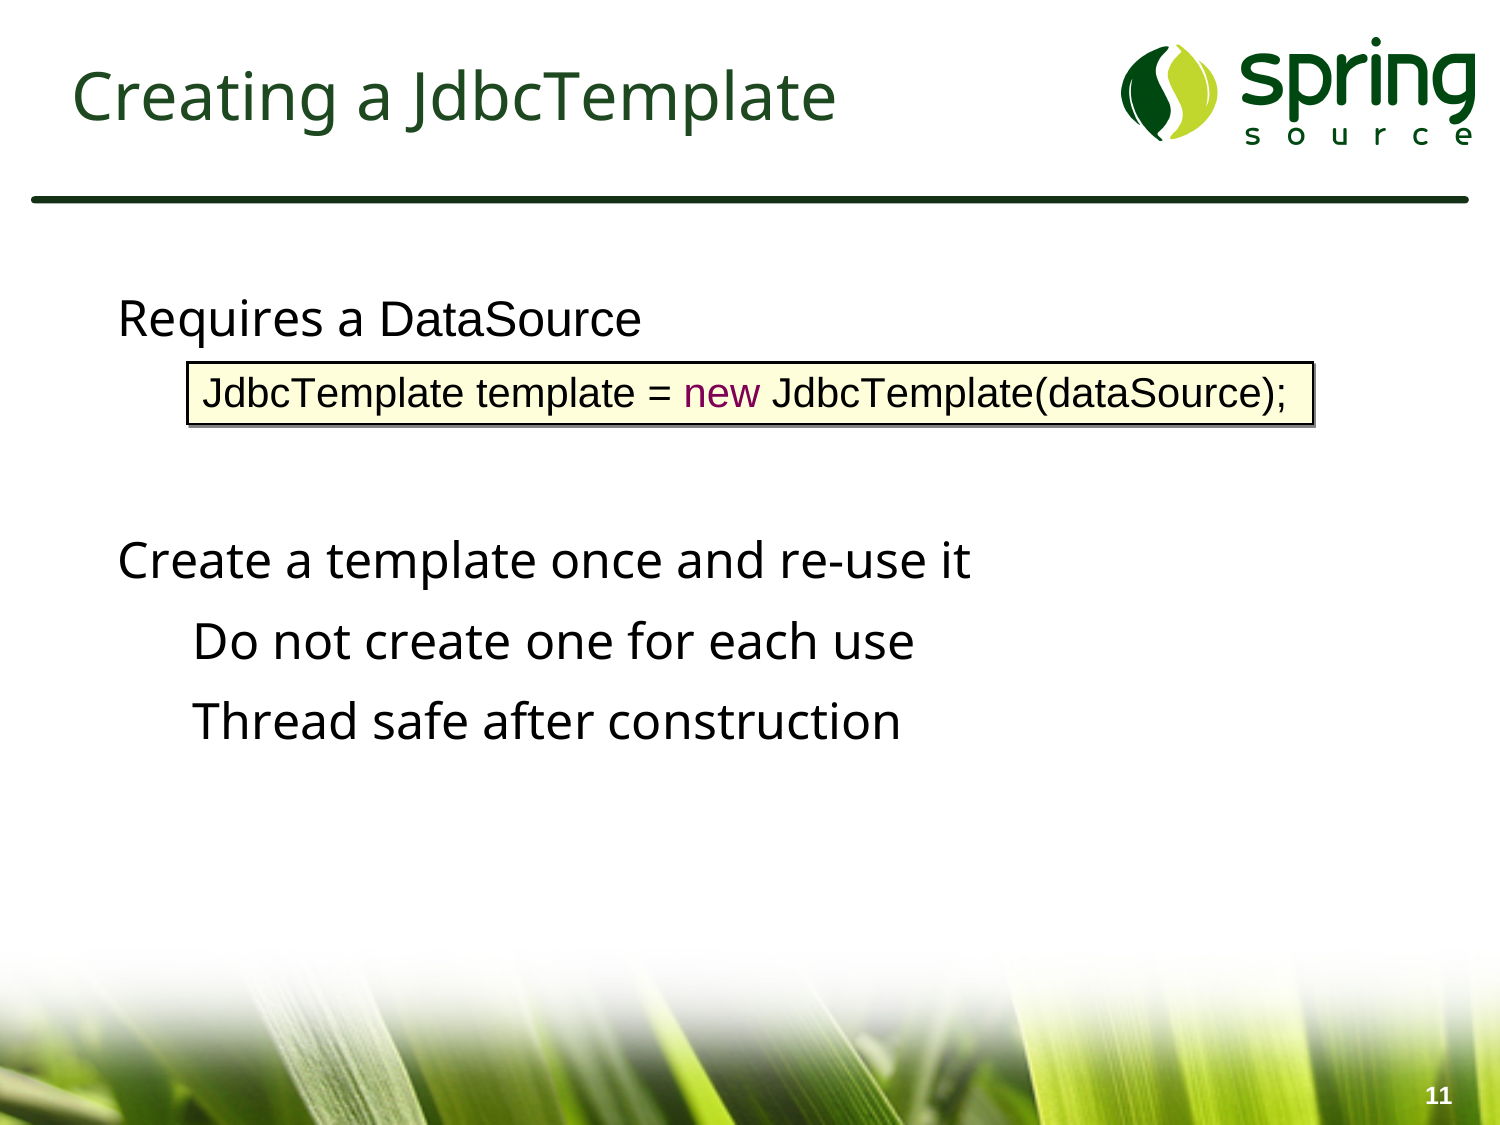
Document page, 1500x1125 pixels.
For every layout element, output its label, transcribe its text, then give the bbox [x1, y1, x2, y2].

list Requires a DataSource Create a template once and re-use it Do not create one for each use Thread safe after construction [103, 275, 1394, 938]
text_box JdbcTemplate template = new JdbcTemplate(dataSource); [187, 362, 1313, 425]
title Creating a JdbcTemplate [56, 13, 1089, 176]
picture [1121, 37, 1475, 145]
picture [0, 944, 1500, 1125]
